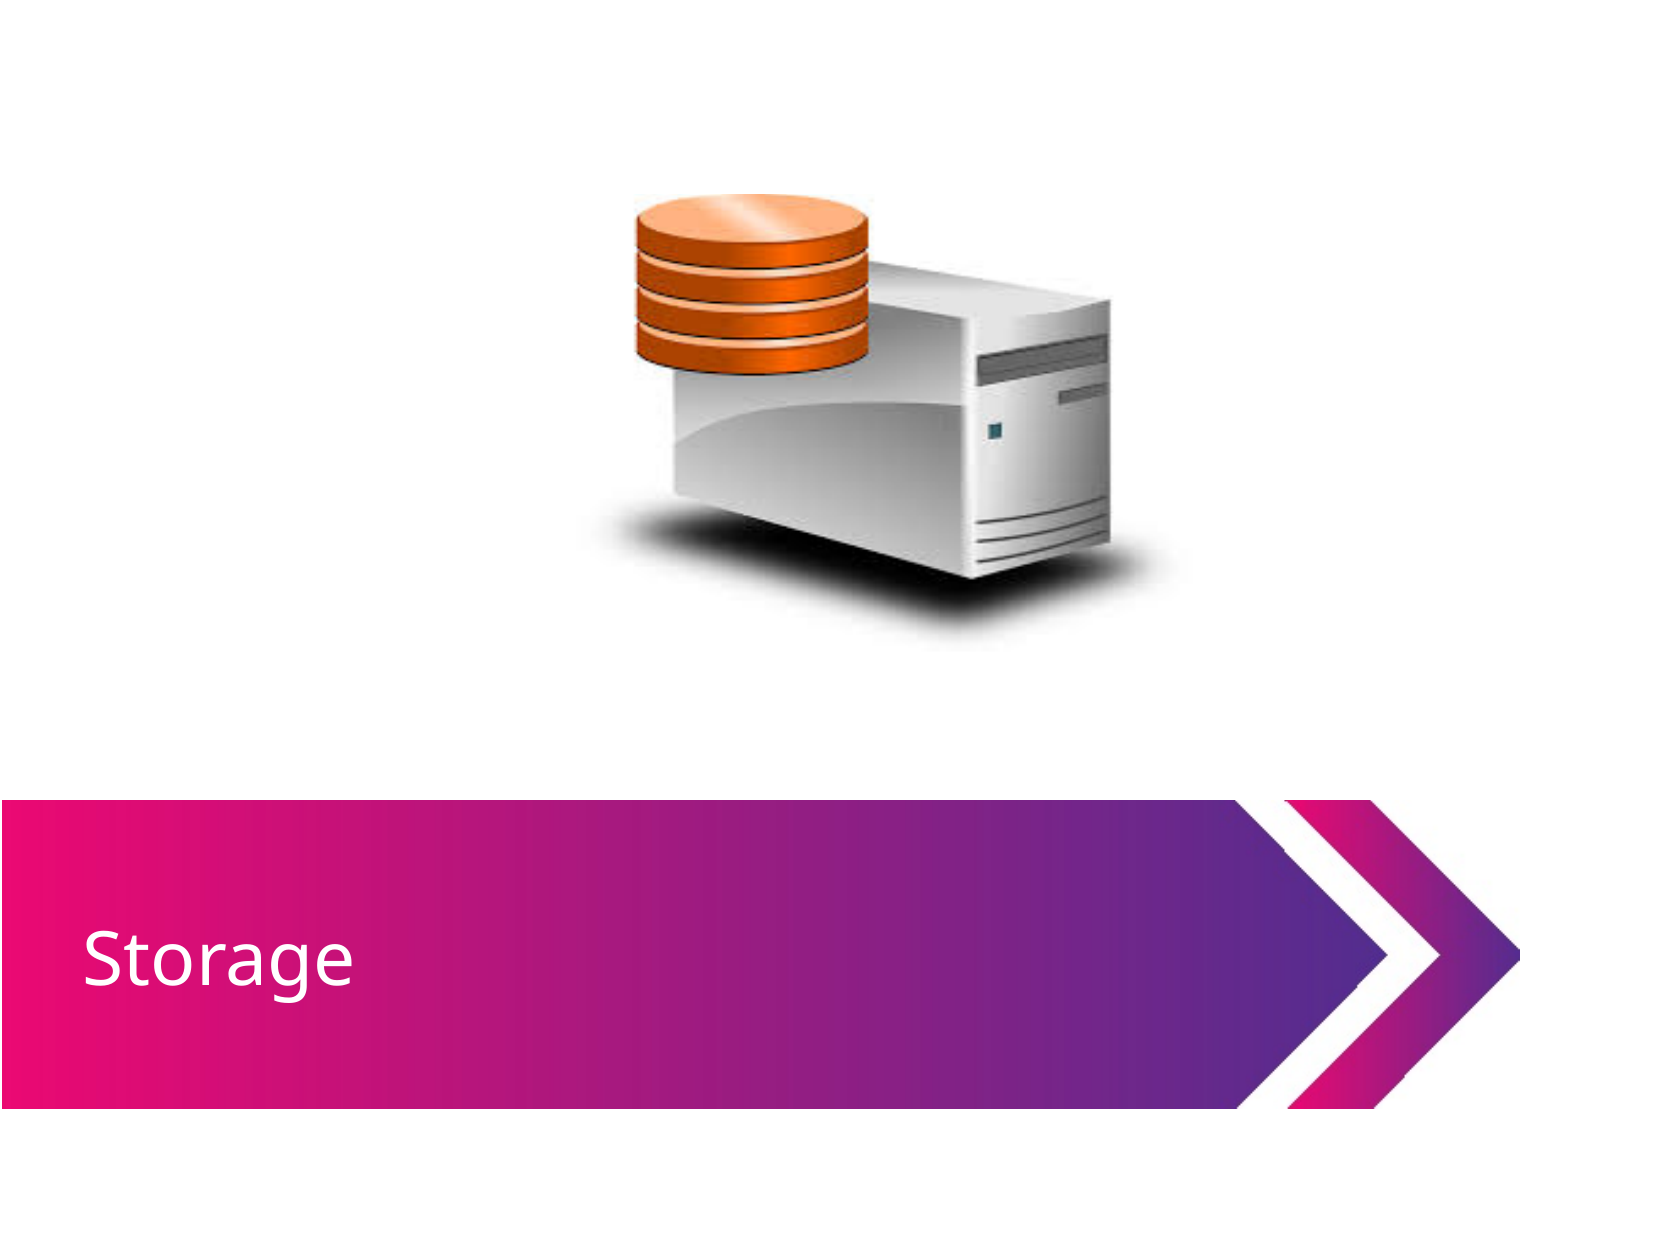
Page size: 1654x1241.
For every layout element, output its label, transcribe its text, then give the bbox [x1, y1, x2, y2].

title Storage [82, 852, 1396, 1060]
picture [570, 194, 1201, 656]
picture [2, 800, 1520, 1109]
